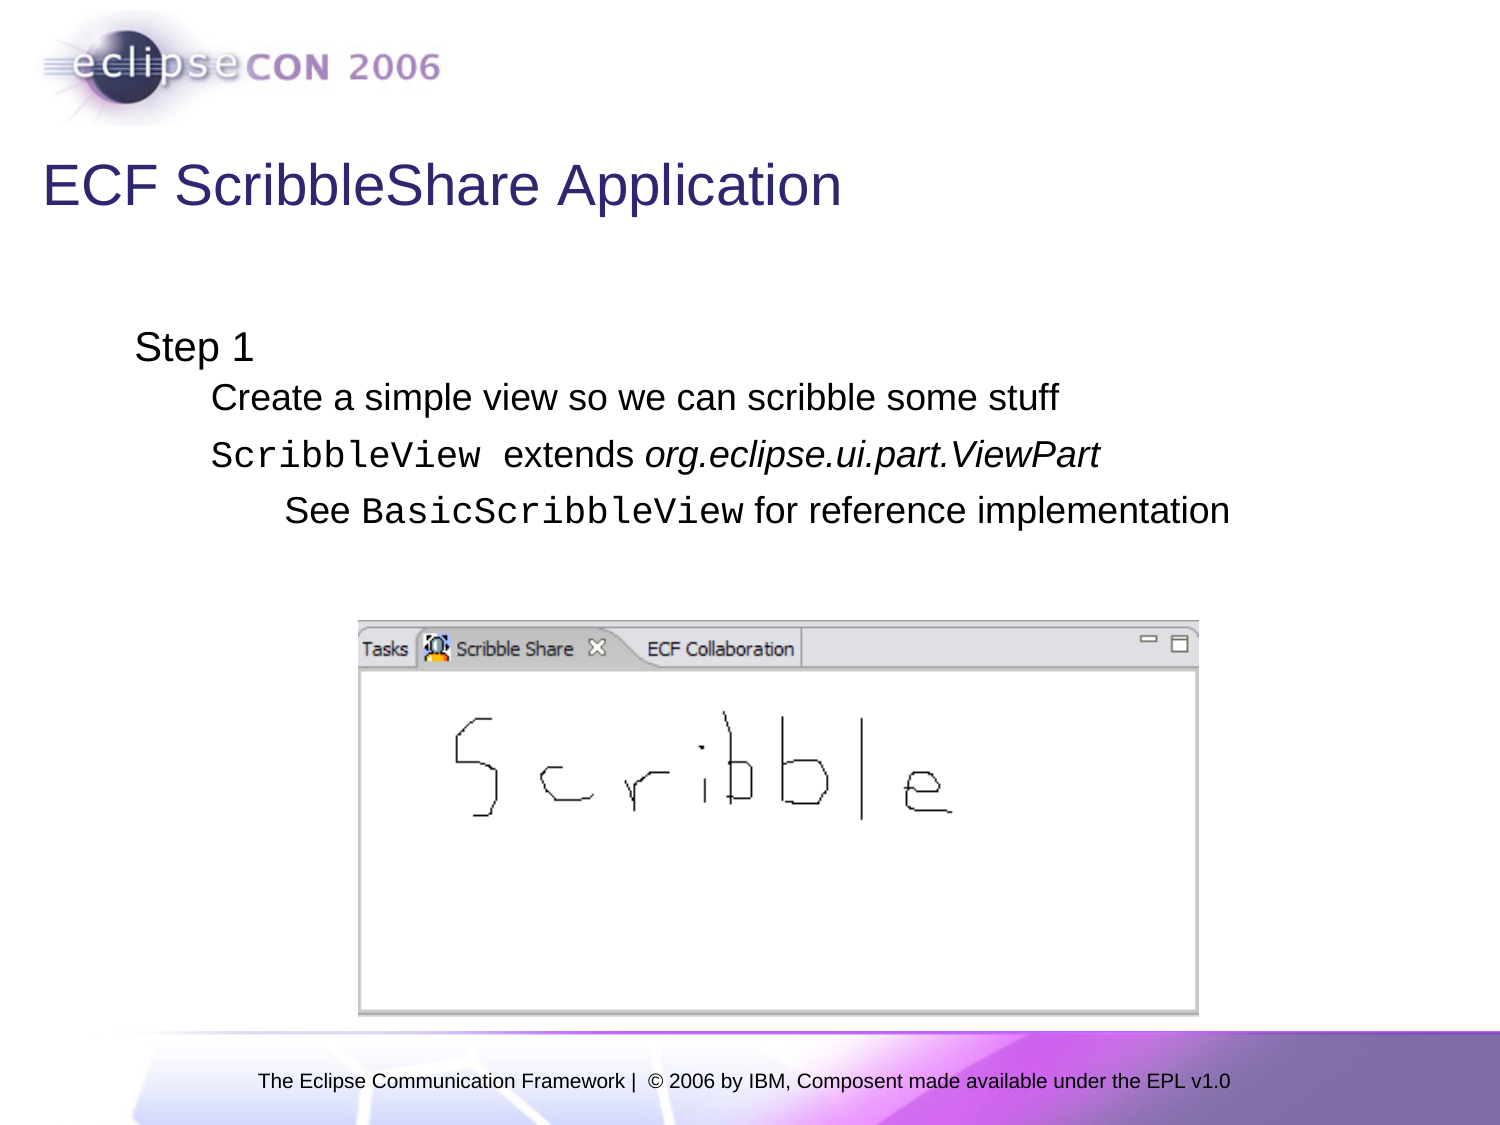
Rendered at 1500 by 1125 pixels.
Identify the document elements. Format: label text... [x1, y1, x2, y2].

picture [31, 10, 1040, 126]
picture [0, 1031, 1500, 1125]
title ECF ScribbleShare Application [27, 157, 1500, 248]
list Step 1 Create a simple view so we can scribble some stuff ScribbleView extends org.eclipse.ui.part.ViewPart See BasicScribbleView for reference implementation [119, 321, 1500, 1027]
picture [358, 620, 1199, 1017]
